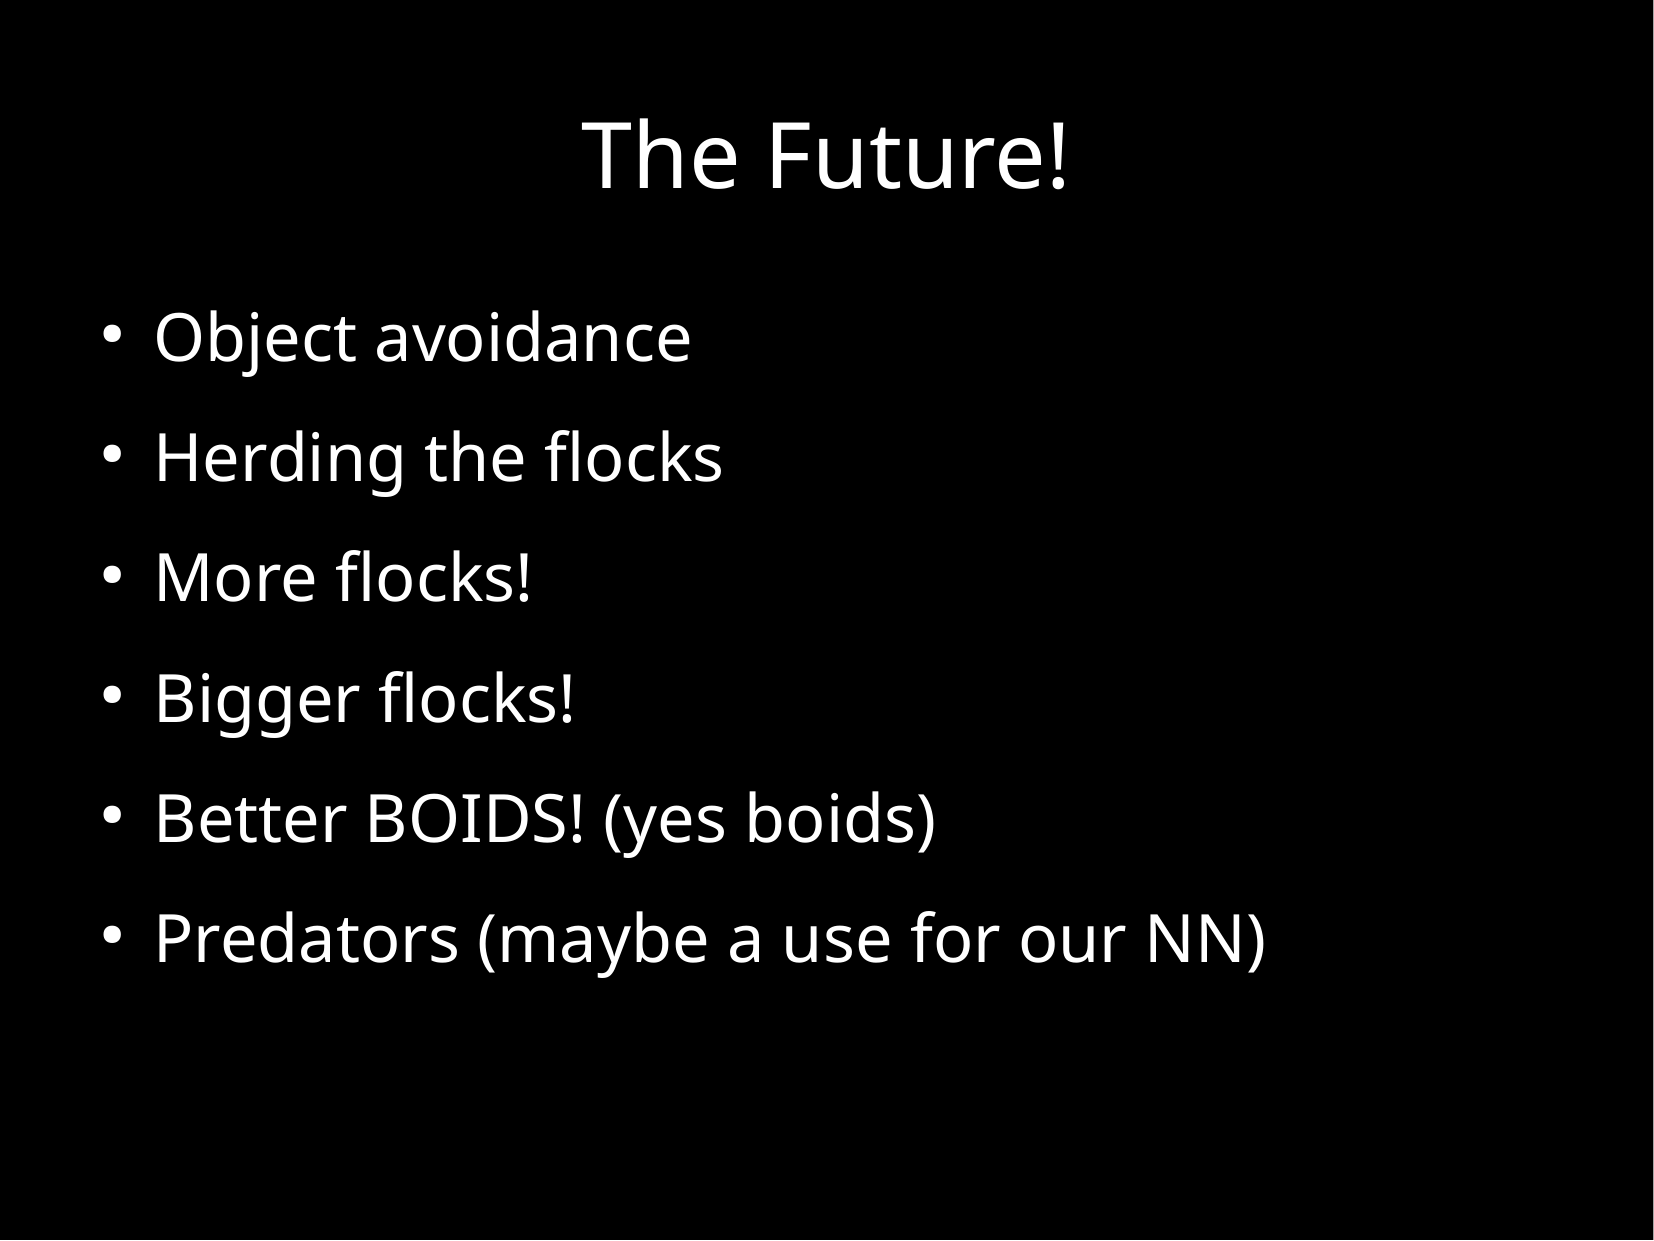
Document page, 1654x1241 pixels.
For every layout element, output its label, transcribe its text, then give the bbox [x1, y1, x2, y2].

title The Future! [82, 49, 1571, 257]
list Object avoidance Herding the flocks More flocks! Bigger flocks! Better BOIDS! (yes boids) Predators (maybe a use for our NN) [82, 290, 1571, 1010]
